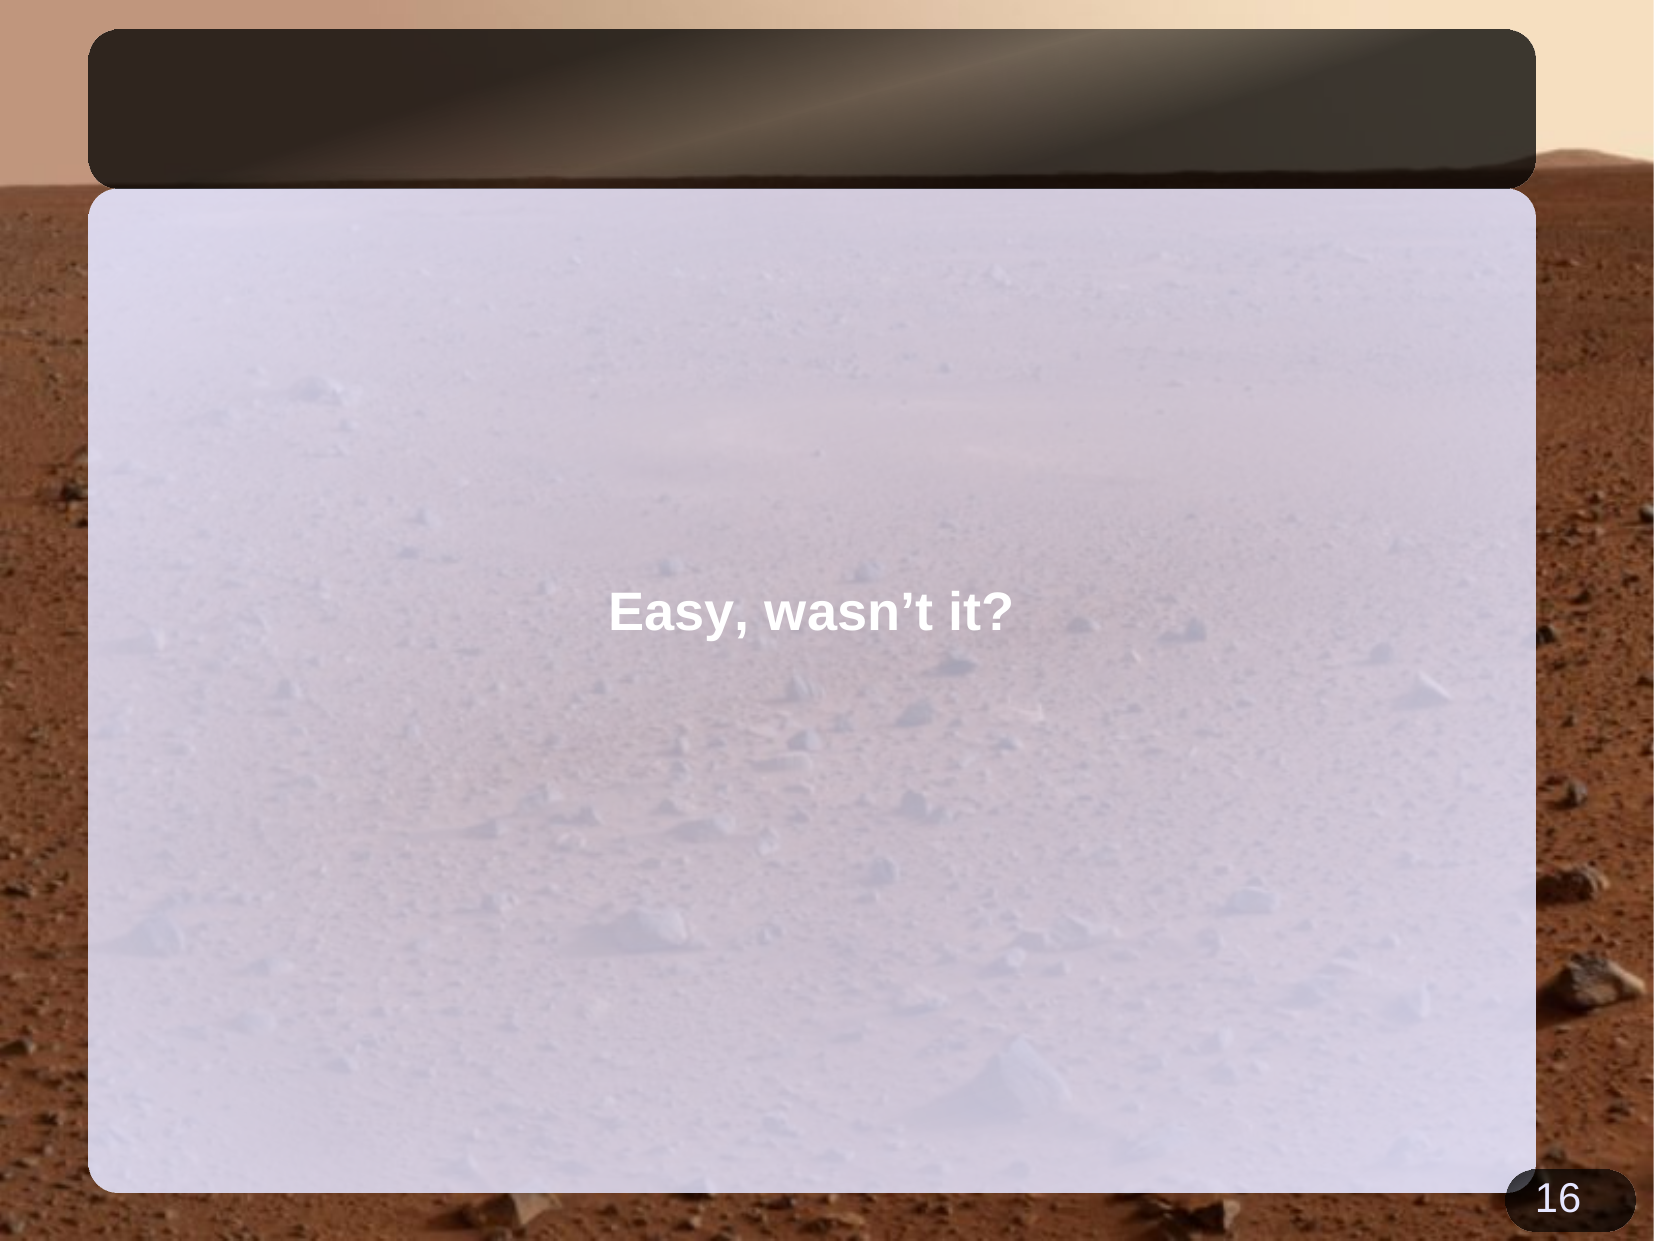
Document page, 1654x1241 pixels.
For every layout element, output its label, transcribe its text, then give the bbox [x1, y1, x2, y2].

title Easy, wasn’t it? [118, 59, 1506, 1164]
picture [0, 0, 1654, 1241]
